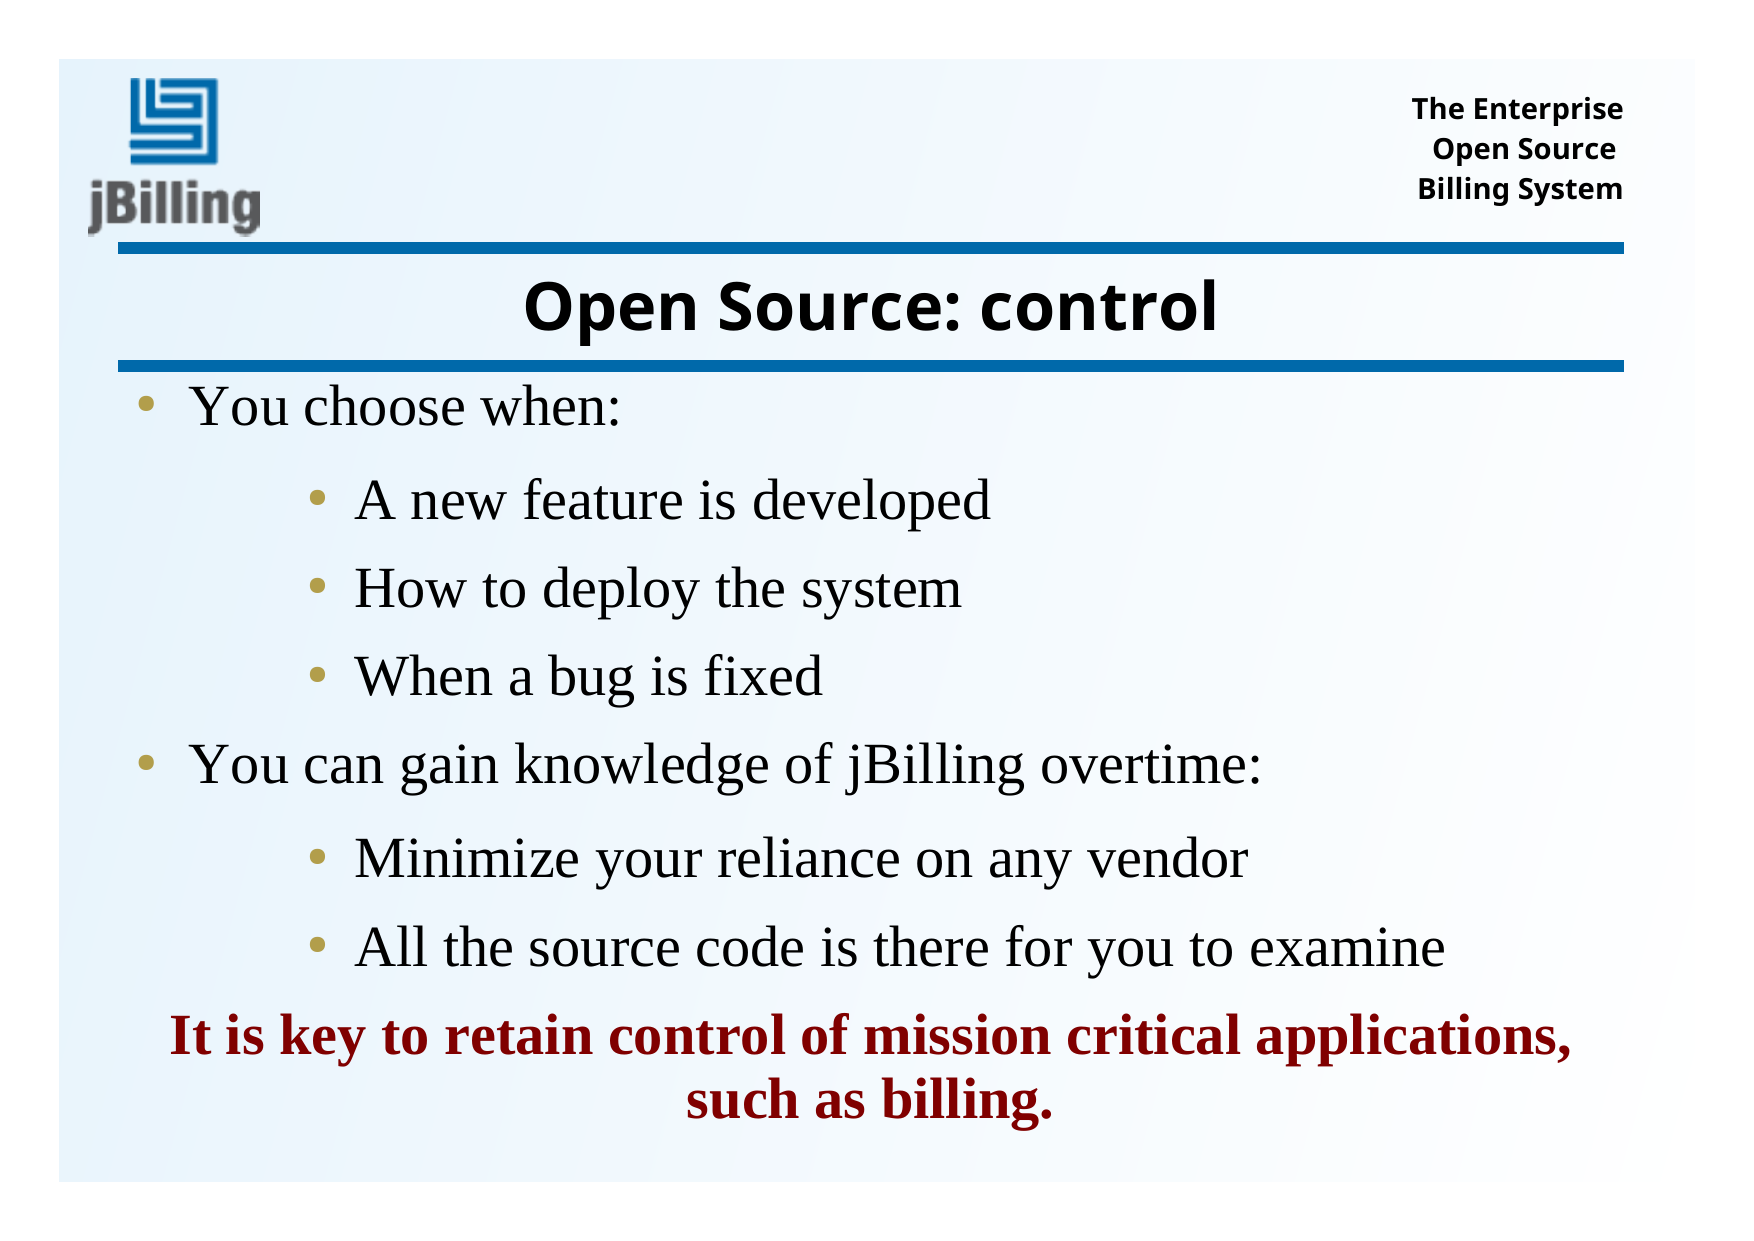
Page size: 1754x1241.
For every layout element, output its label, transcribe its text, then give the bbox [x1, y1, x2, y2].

title Open Source: control [118, 248, 1625, 361]
picture [88, 78, 260, 237]
list You choose when: A new feature is developed How to deploy the system When a bug is fixed You can gain knowledge of jBilling overtime: Minimize your reliance on any vendor All the source code is there for you to examine It is key to retain control of mission critical applications, such as billing. [118, 373, 1625, 1196]
